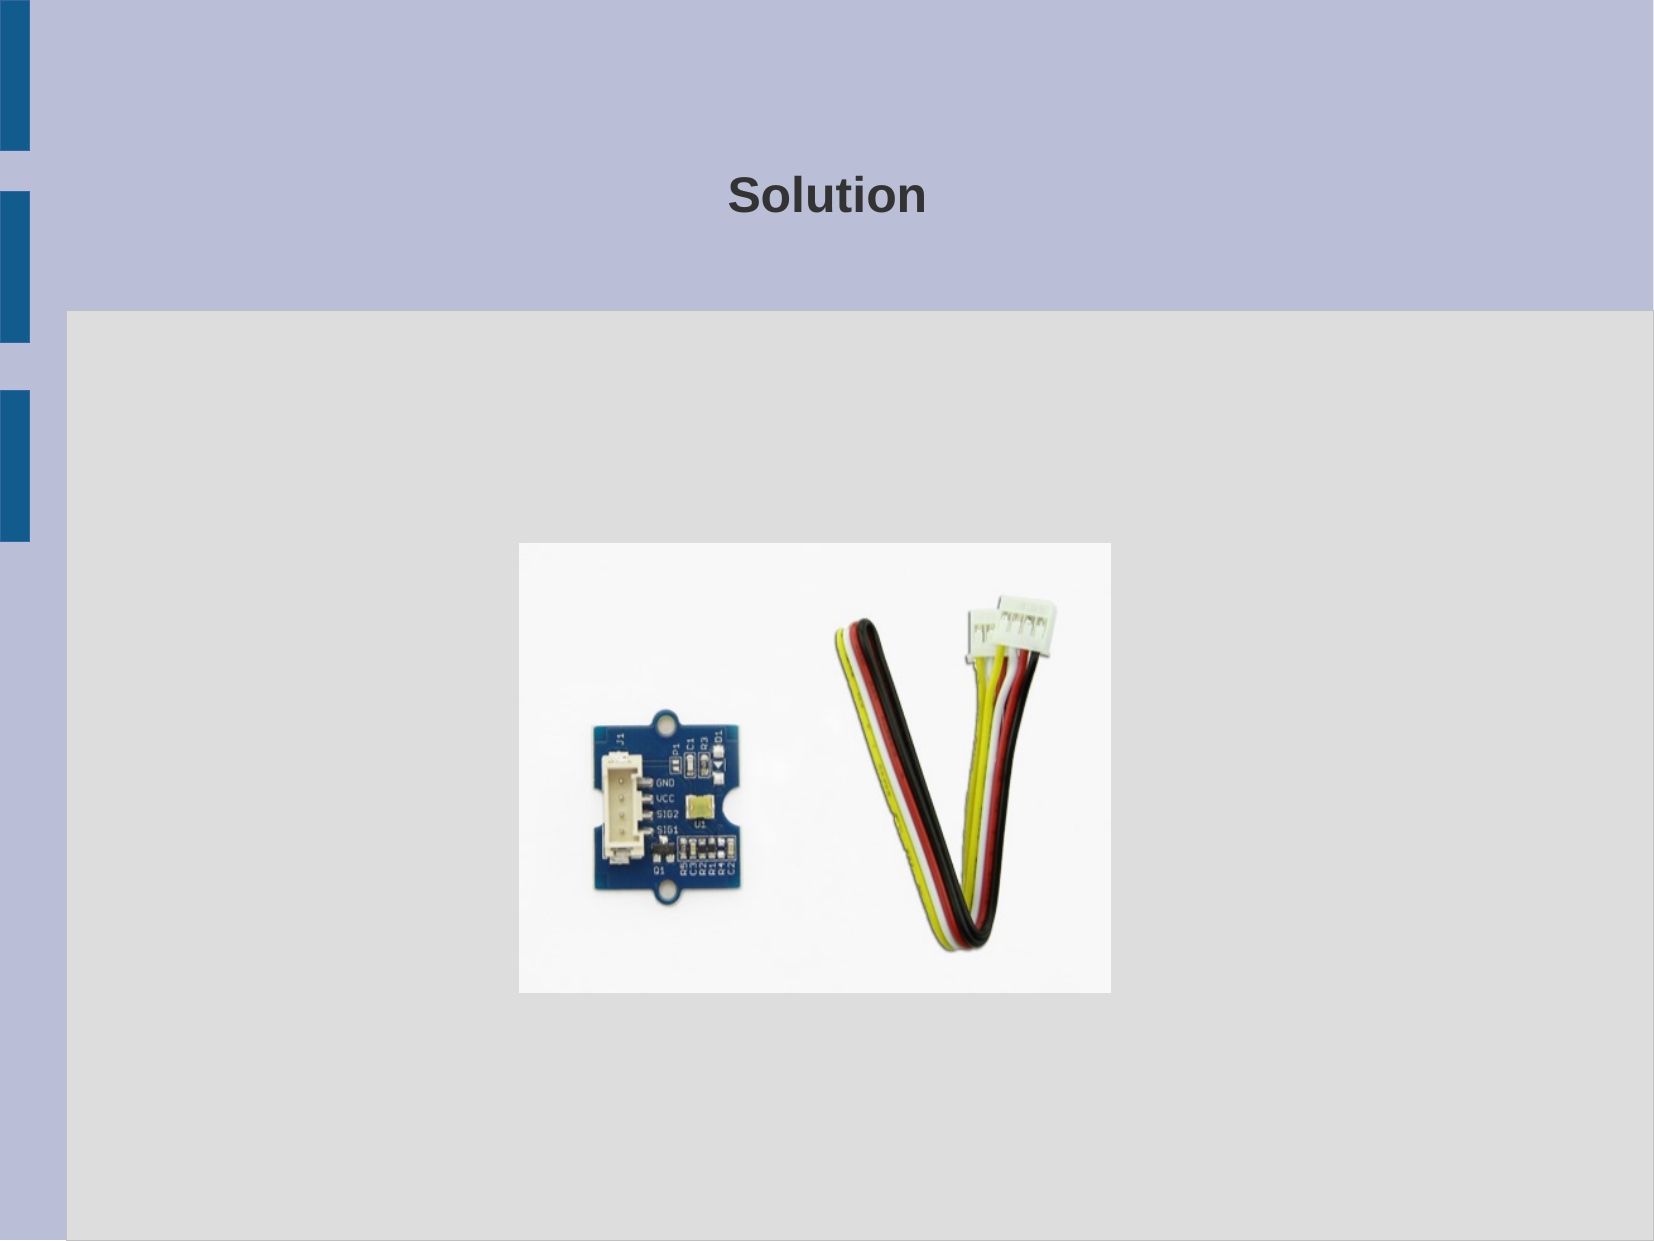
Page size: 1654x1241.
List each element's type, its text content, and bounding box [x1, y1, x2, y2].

title Solution [121, 91, 1534, 299]
text_box [720, 722, 898, 780]
picture [519, 543, 1111, 993]
